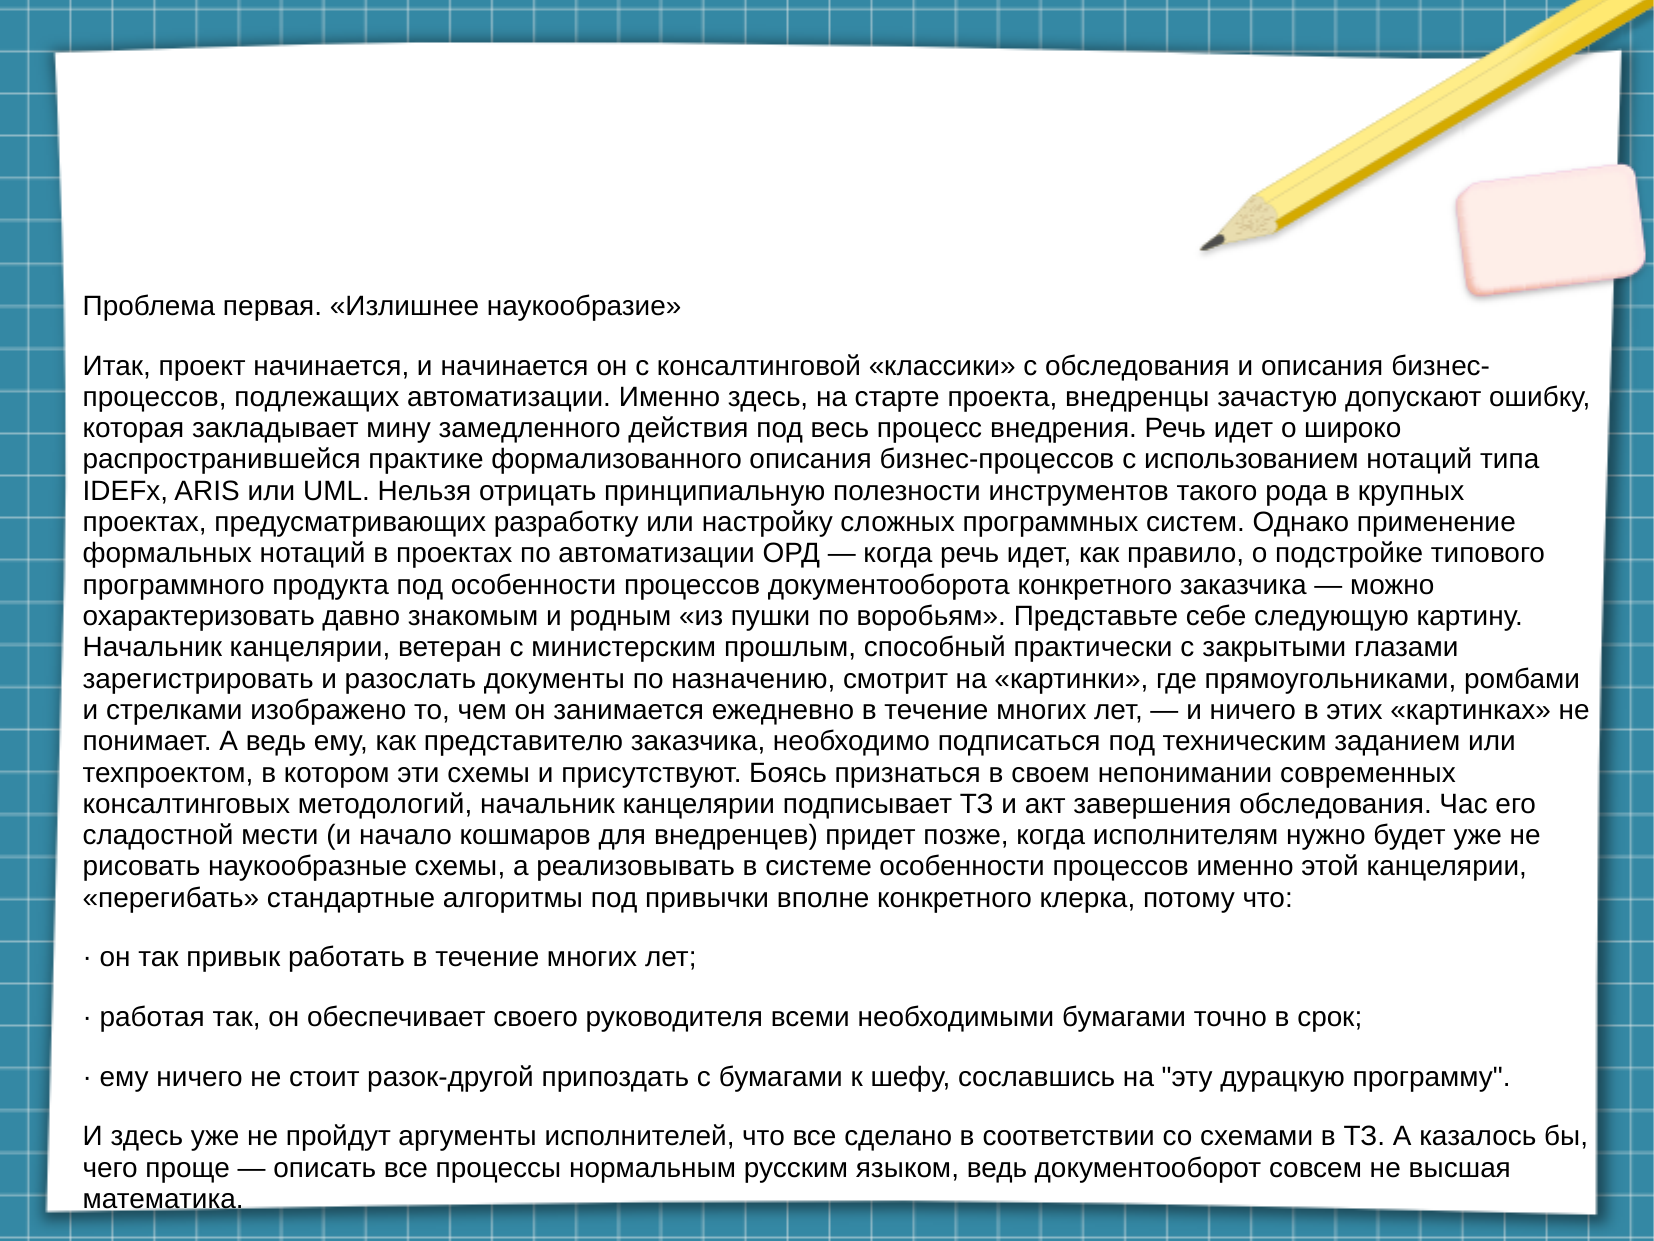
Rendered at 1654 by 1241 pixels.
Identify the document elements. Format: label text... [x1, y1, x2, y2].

list Проблема первая. «Излишнее наукообразие» Итак, проект начинается, и начинается он с консалтинговой «классики» с обследования и описания бизнес-процессов, подлежащих автоматизации. Именно здесь, на старте проекта, внедренцы зачастую допускают ошибку, которая закладывает мину замедленного действия под весь процесс внедрения. Речь идет о широко распространившейся практике формализованного описания бизнес-процессов с использованием нотаций типа IDEFx, ARIS или UML. Нельзя отрицать принципиальную полезности инструментов такого рода в крупных проектах, предусматривающих разработку или настройку сложных программных систем. Однако применение формальных нотаций в проектах по автоматизации ОРД — когда речь идет, как правило, о подстройке типового программного продукта под особенности процессов документооборота конкретного заказчика — можно охарактеризовать давно знакомым и родным «из пушки по воробьям». Представьте себе следующую картину. Начальник канцелярии, ветеран с министерским прошлым, способный практически с закрытыми глазами зарегистрировать и разослать документы по назначению, смотрит на «картинки», где прямоугольниками, ромбами и стрелками изображено то, чем он занимается ежедневно в течение многих лет, — и ничего в этих «картинках» не понимает. А ведь ему, как представителю заказчика, необходимо подписаться под техническим заданием или техпроектом, в котором эти схемы и присутствуют. Боясь признаться в своем непонимании современных консалтинговых методологий, начальник канцелярии подписывает ТЗ и акт завершения обследования. Час его сладостной мести (и начало кошмаров для внедренцев) придет позже, когда исполнителям нужно будет уже не рисовать наукообразные схемы, а реализовывать в системе особенности процессов именно этой канцелярии, «перегибать» стандартные алгоритмы под привычки вполне конкретного клерка, потому что: · он так привык работать в течение многих лет; · работая так, он обеспечивает своего руководителя всеми необходимыми бумагами точно в срок; · ему ничего не стоит разок-другой припоздать с бумагами к шефу, сославшись на "эту дурацкую программу". И здесь уже не пройдут аргументы исполнителей, что все сделано в соответствии со схемами в ТЗ. А казалось бы, чего проще — описать все процессы нормальным русским языком, ведь документооборот совсем не высшая математика. [82, 290, 1595, 1217]
picture [0, 0, 1654, 1241]
